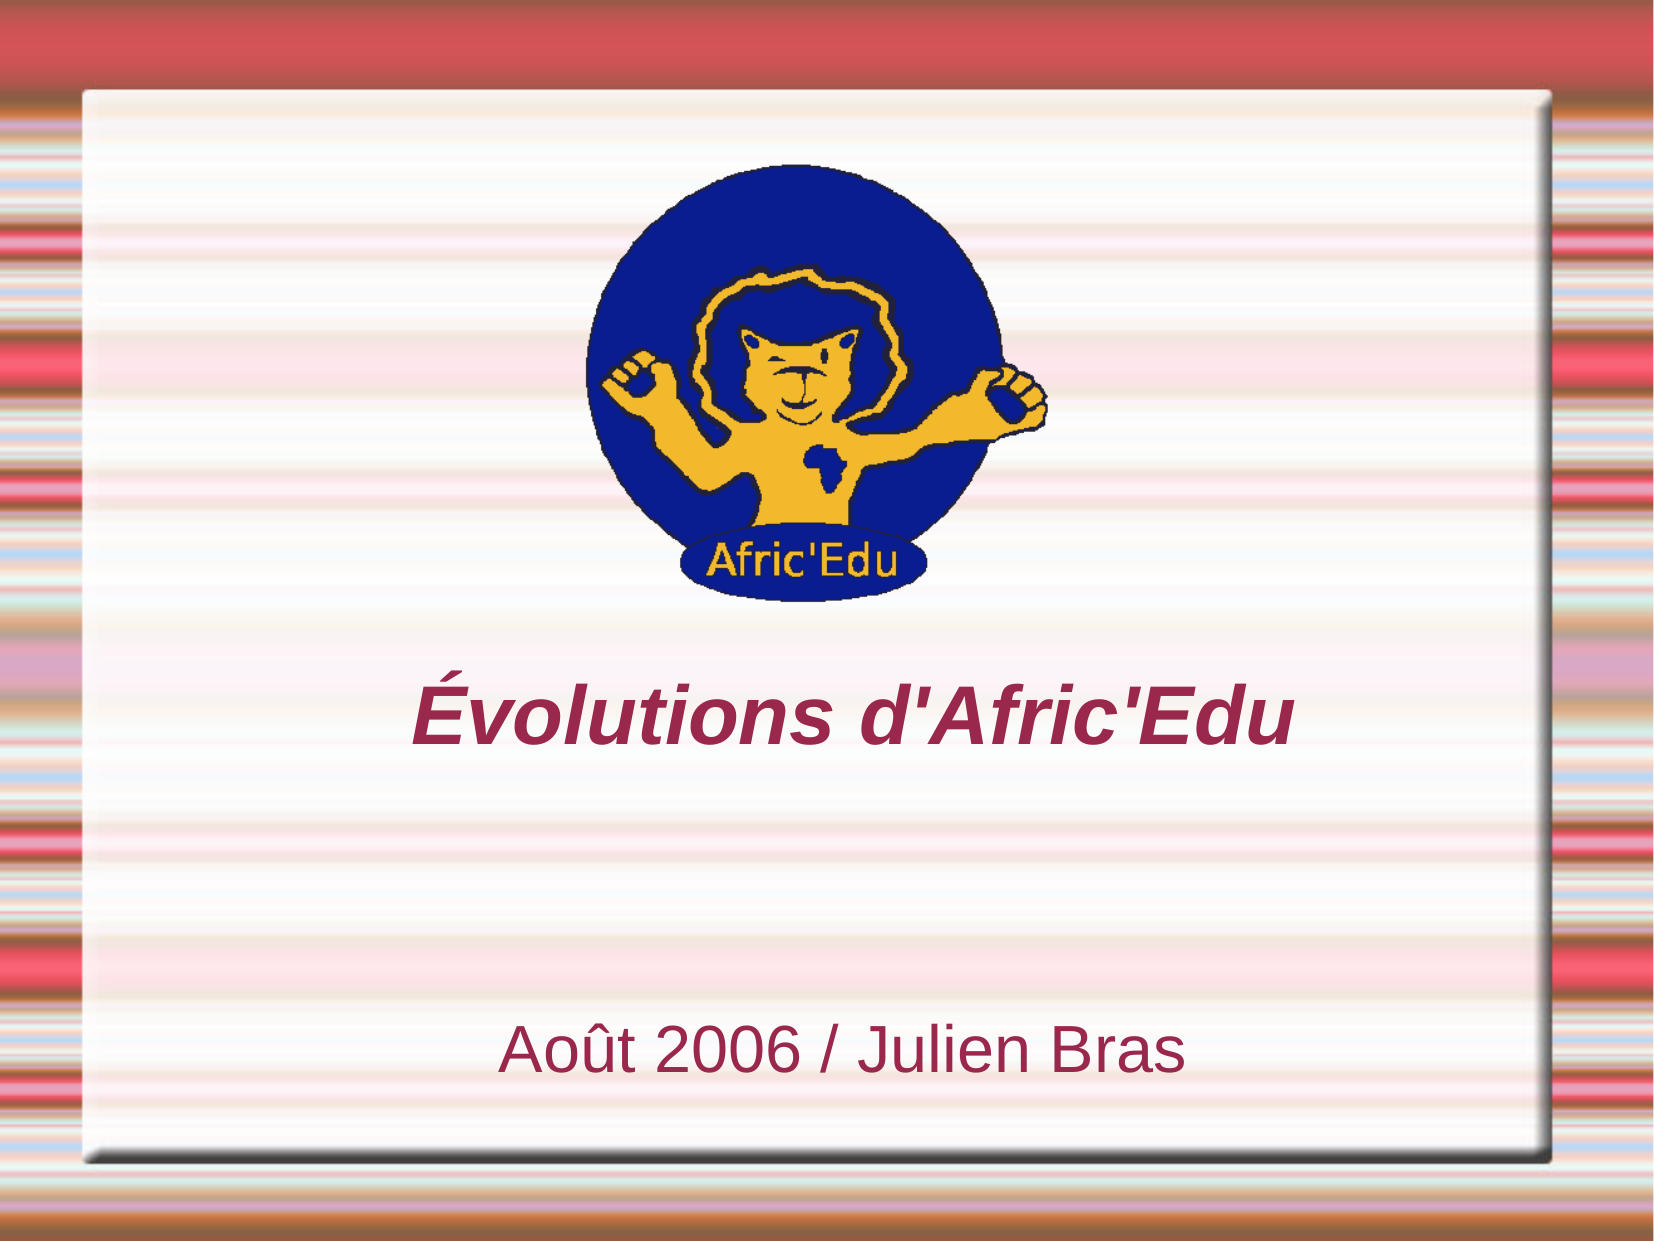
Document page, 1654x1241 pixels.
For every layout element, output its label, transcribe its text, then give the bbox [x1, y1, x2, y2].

picture [0, 0, 1654, 1241]
subtitle Août 2006 / Julien Bras [134, 974, 1516, 1125]
title Évolutions d'Afric'Edu [147, 620, 1560, 813]
